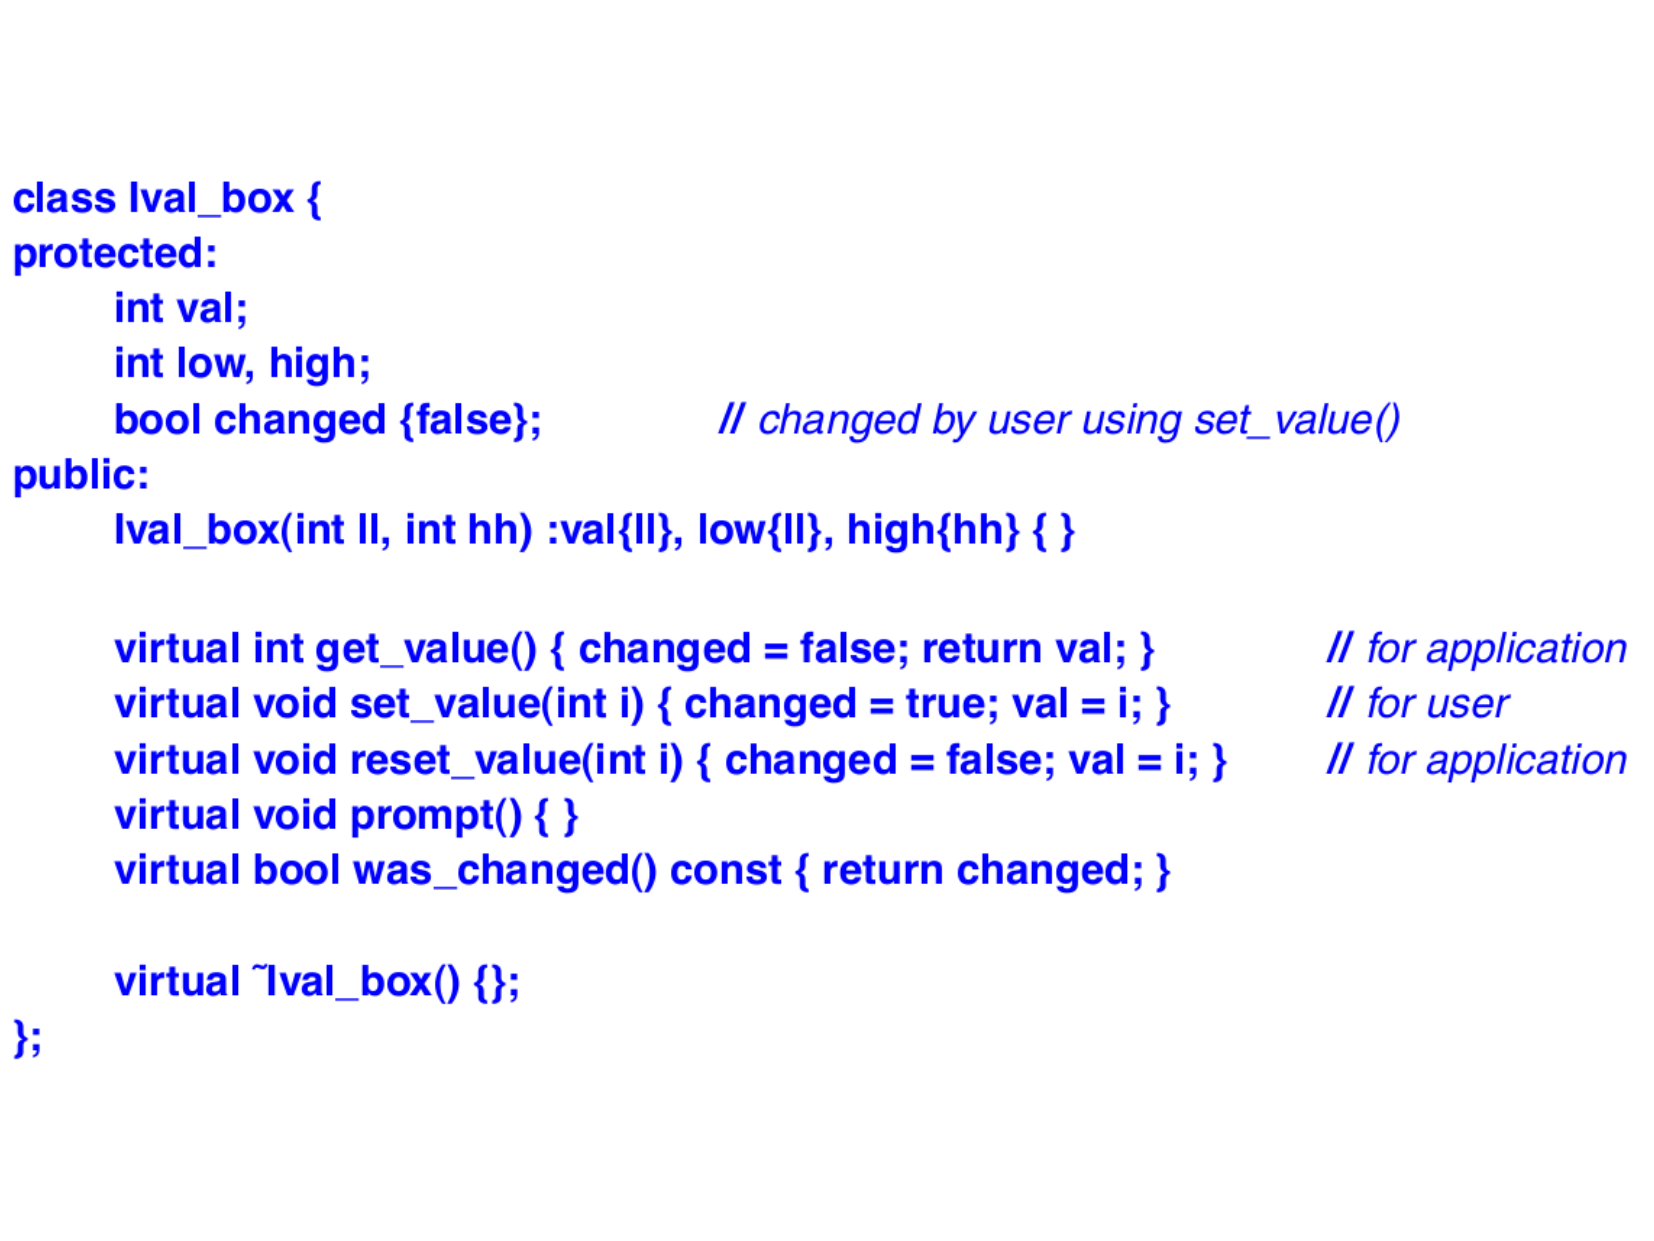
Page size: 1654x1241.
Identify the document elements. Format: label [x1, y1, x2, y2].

picture [1, 176, 1654, 1065]
